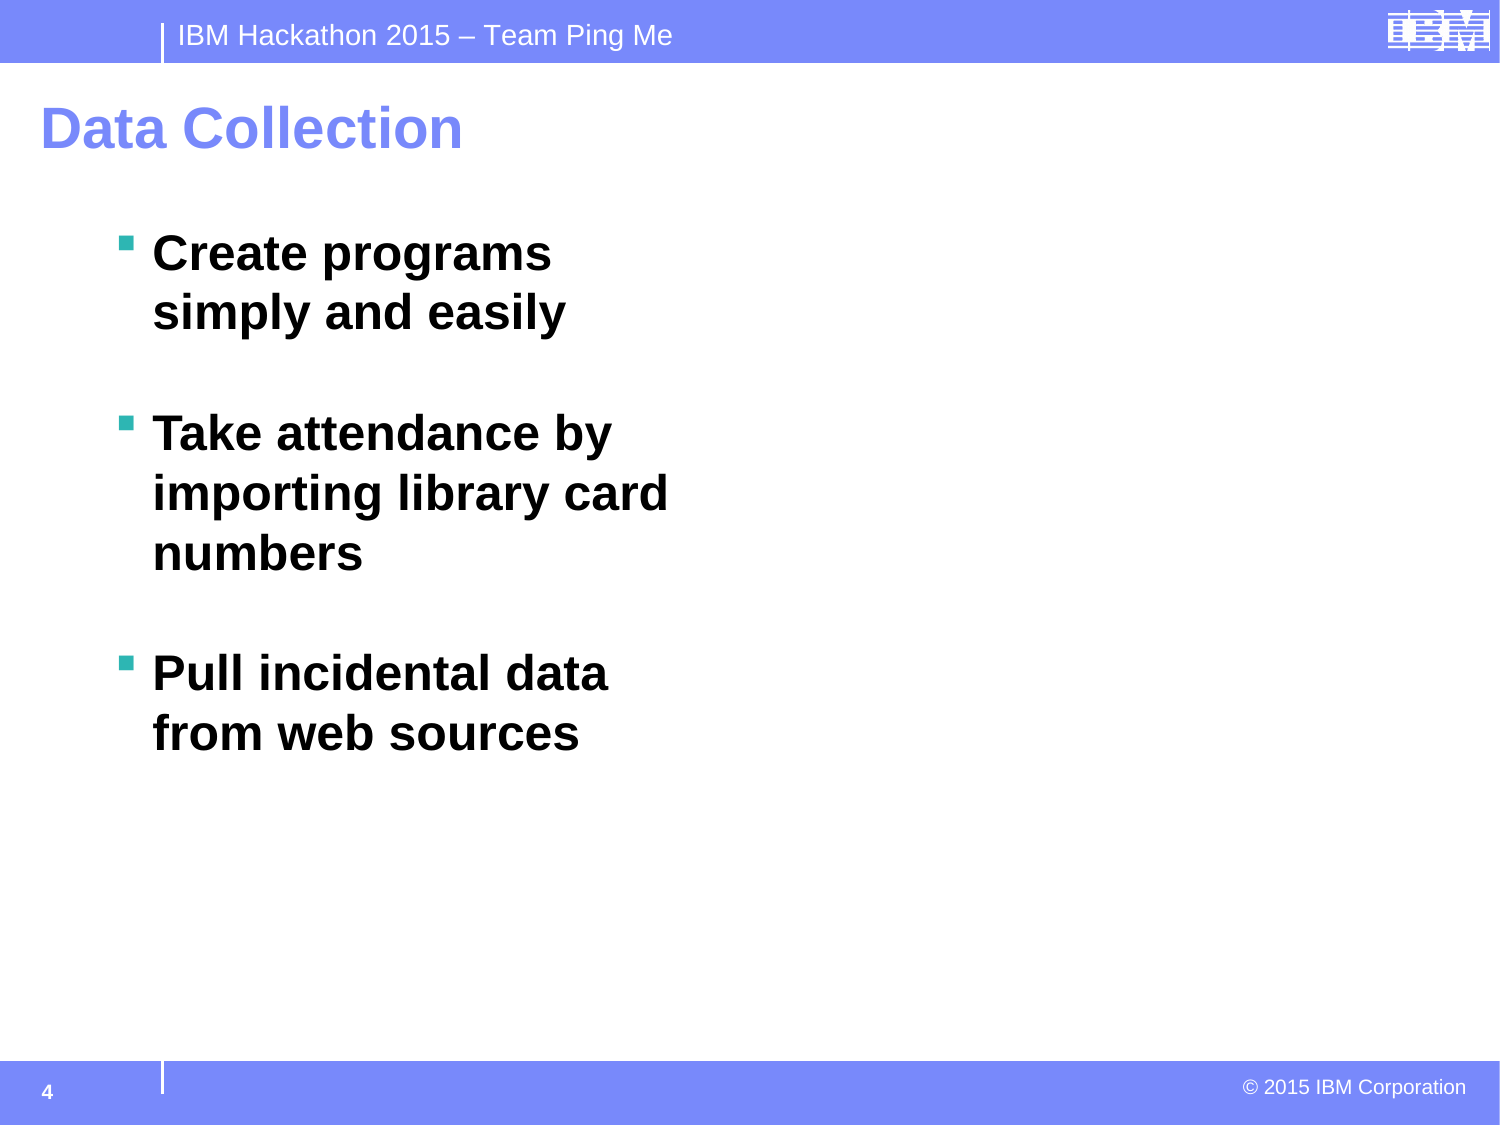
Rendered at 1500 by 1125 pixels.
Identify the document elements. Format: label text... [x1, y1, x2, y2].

title Data Collection [25, 87, 1378, 170]
list Create programs simply and easily Take attendance by importing library card numbers Pull incidental data from web sources [99, 212, 729, 1025]
